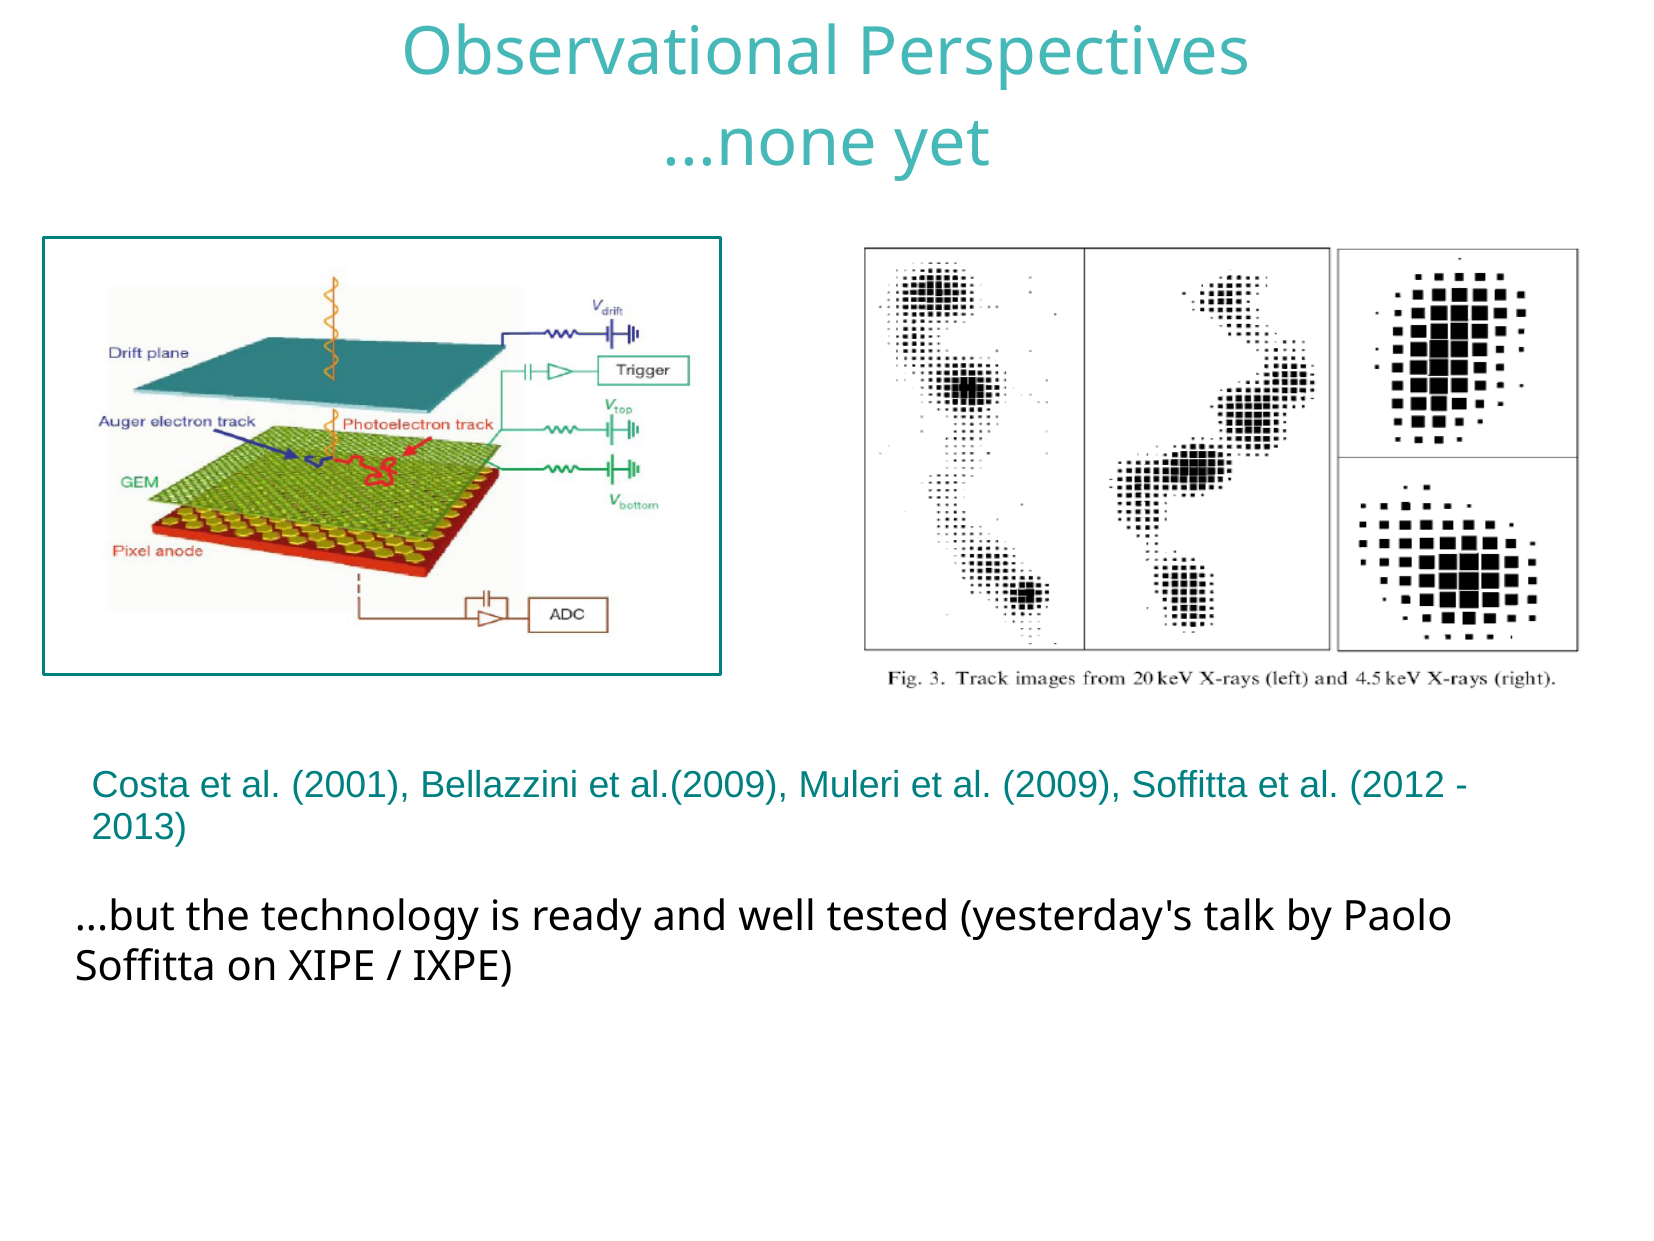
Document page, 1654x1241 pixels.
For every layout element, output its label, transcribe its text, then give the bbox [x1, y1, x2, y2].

text_box ...but the technology is ready and well tested (yesterday's talk by Paolo Soffitta on XIPE / IXPE) [60, 881, 1576, 997]
title Observational Perspectives ...none yet [0, 11, 1654, 176]
picture [855, 243, 1606, 694]
text_box Costa et al. (2001), Bellazzini et al.(2009), Muleri et al. (2009), Soffitta et al. (2012 - 2013) [76, 755, 1527, 855]
picture [45, 238, 719, 673]
